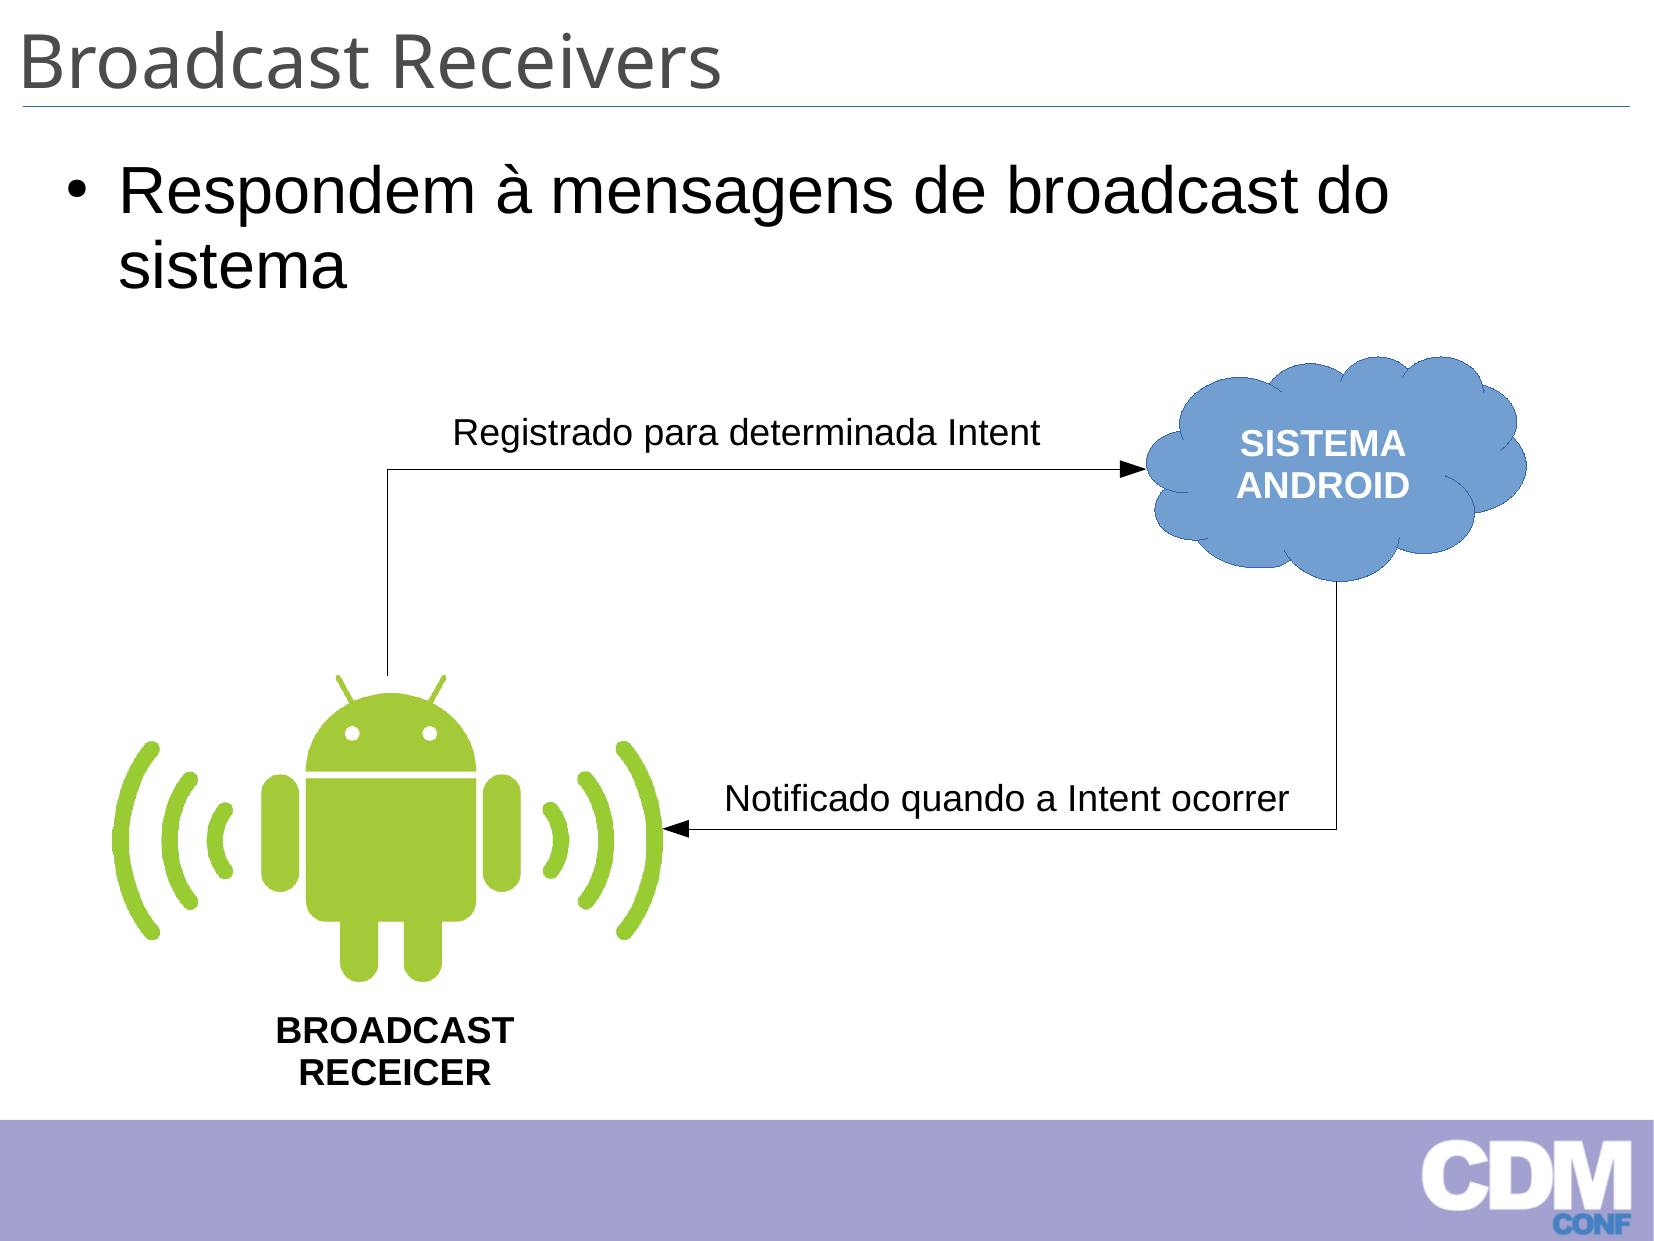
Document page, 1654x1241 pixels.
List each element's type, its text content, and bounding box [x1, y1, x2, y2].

text_box Notificado quando a Intent ocorrer [709, 770, 1305, 828]
list Respondem à mensagens de broadcast do sistema [47, 153, 1619, 873]
text_box SISTEMA ANDROID [1146, 356, 1527, 582]
text_box Registrado para determinada Intent [437, 404, 1056, 461]
list Respondem à mensagens de broadcast do sistema [388, 470, 1336, 829]
text_box BROADCAST RECEICER [260, 1002, 530, 1102]
picture [0, 0, 1654, 1241]
title Broadcast Receivers [17, 15, 1607, 103]
